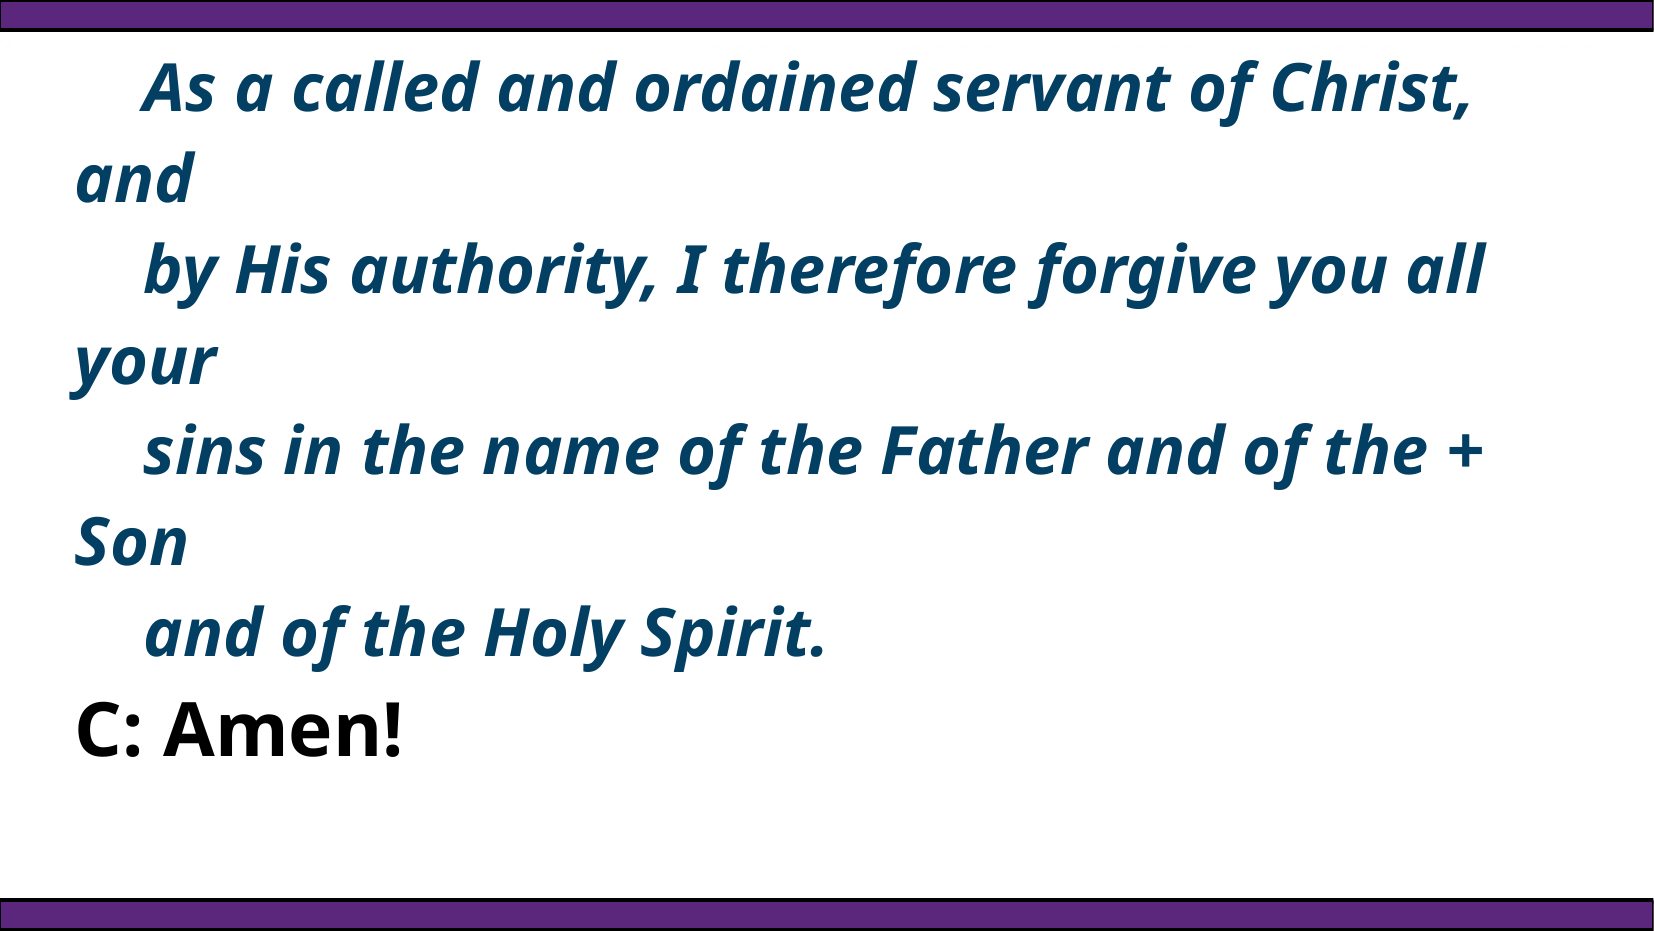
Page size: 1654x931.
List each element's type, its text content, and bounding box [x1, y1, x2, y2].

picture [0, 31, 1654, 900]
text_box As a called and ordained servant of Christ, and by His authority, I therefore forgive you all your sins in the name of the Father and of the + Son and of the Holy Spirit. C: Amen! [60, 33, 1591, 503]
text_box [0, 900, 1654, 931]
text_box [0, 0, 1654, 31]
